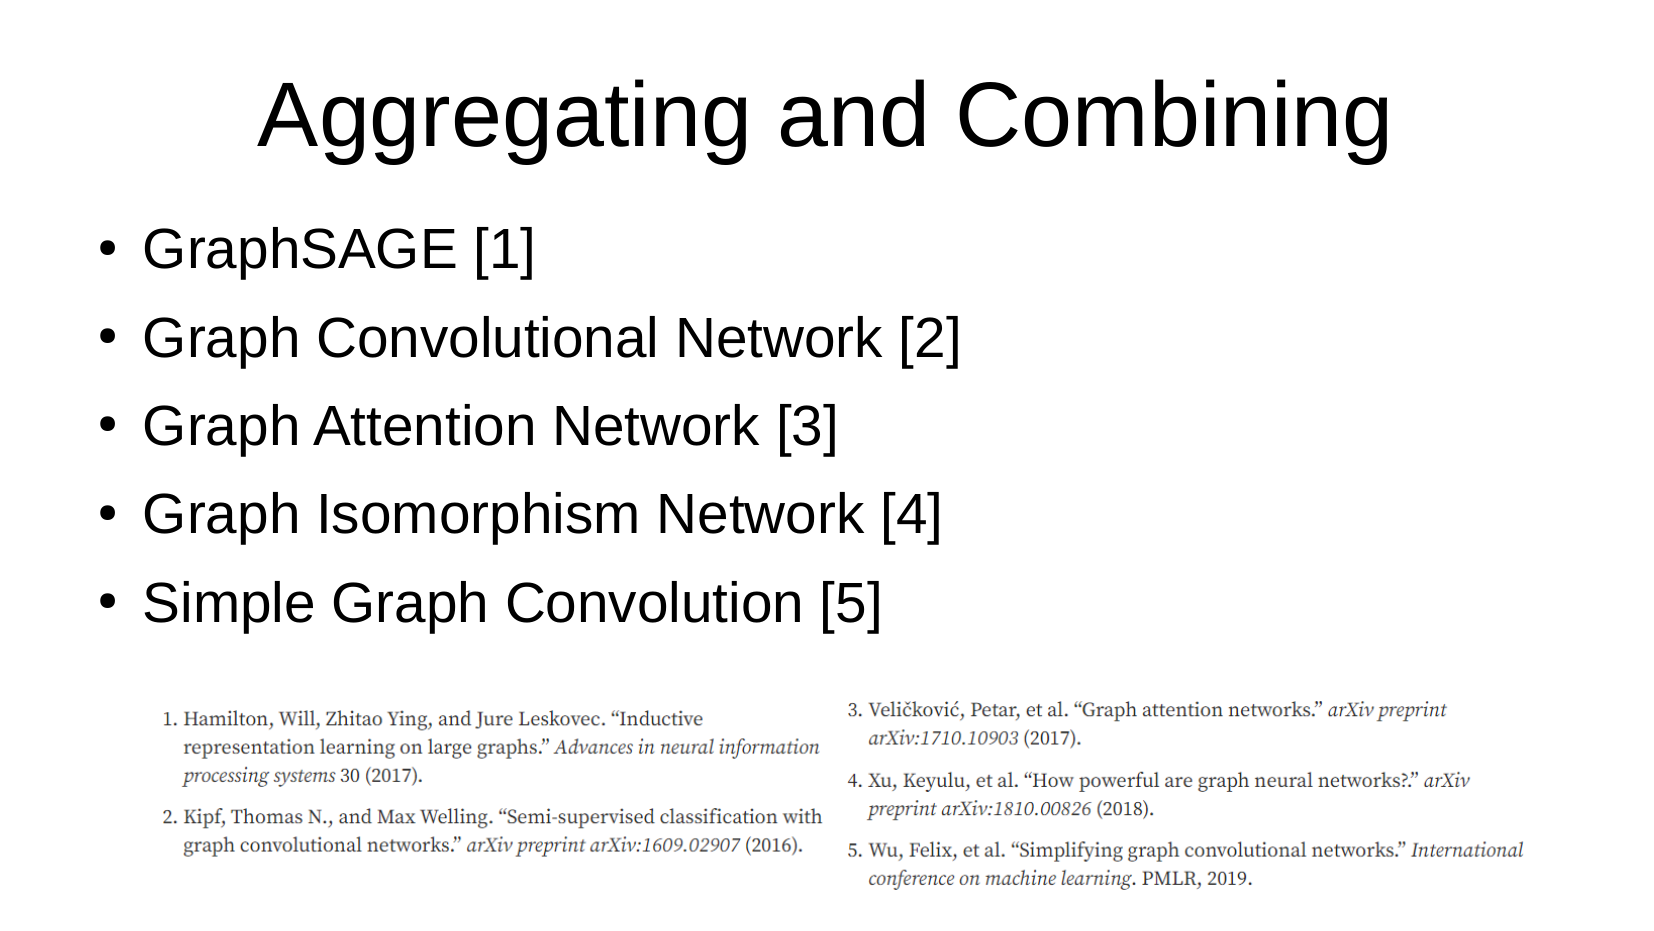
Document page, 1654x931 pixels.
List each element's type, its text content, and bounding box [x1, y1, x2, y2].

title Aggregating and Combining [82, 37, 1571, 193]
picture [150, 691, 1533, 901]
list GraphSAGE [1] Graph Convolutional Network [2] Graph Attention Network [3] Graph Isomorphism Network [4] Simple Graph Convolution [5] [82, 217, 1426, 638]
